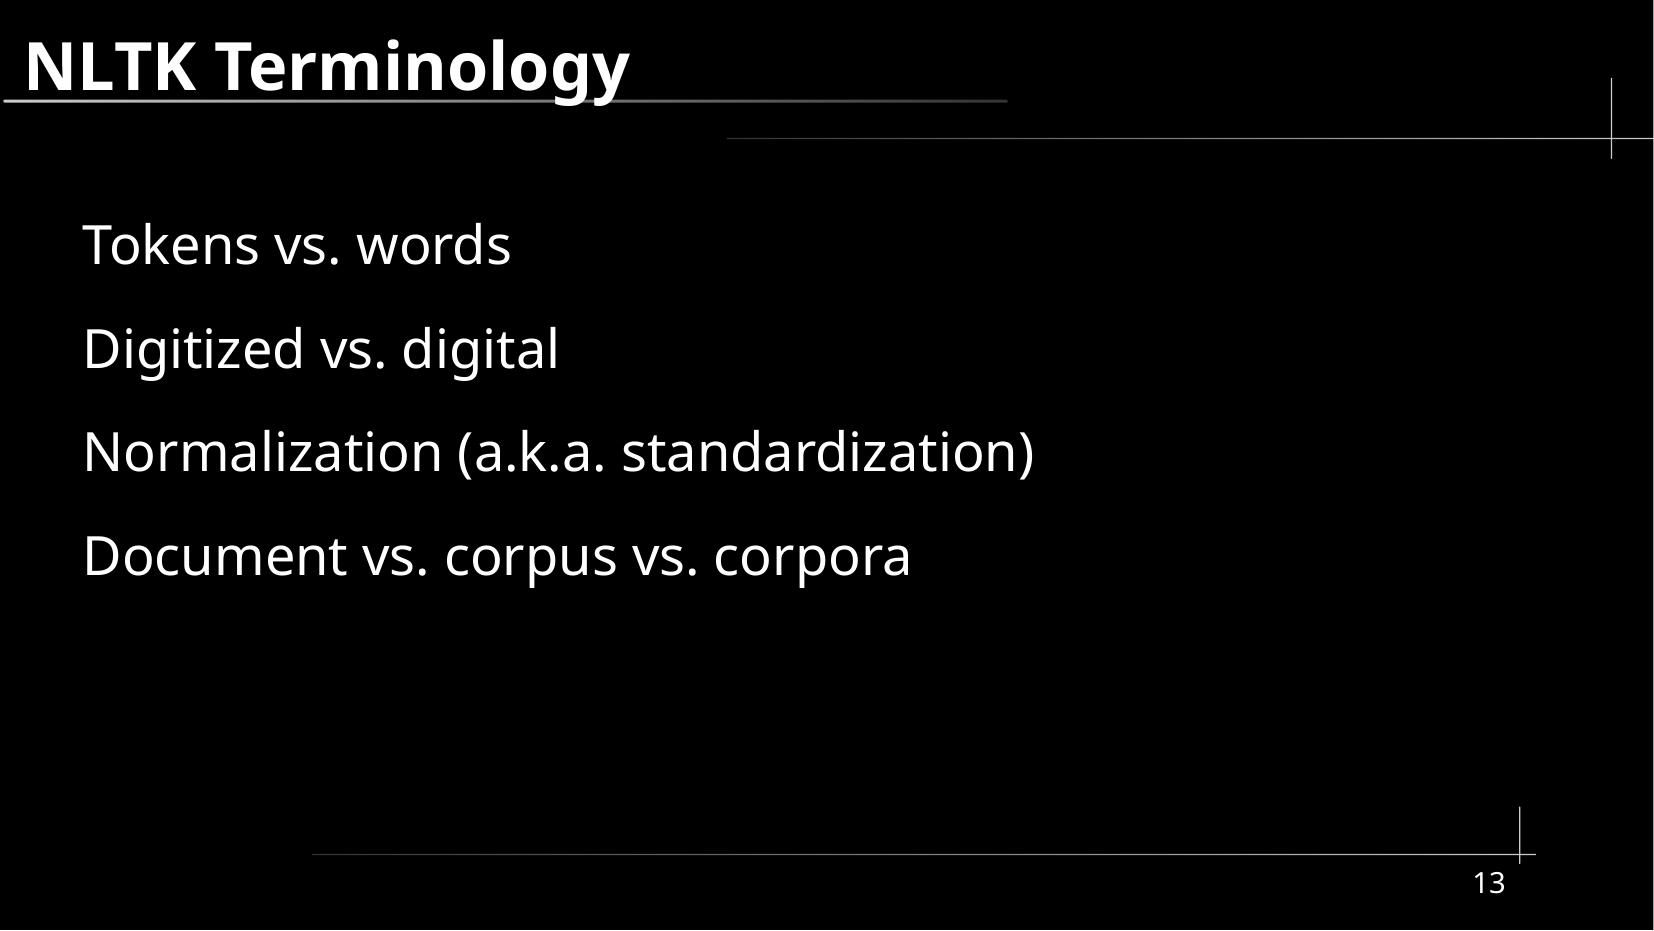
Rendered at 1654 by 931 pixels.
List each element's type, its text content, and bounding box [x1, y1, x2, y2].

title NLTK Terminology [23, 11, 1589, 119]
list Tokens vs. words Digitized vs. digital Normalization (a.k.a. standardization) Document vs. corpus vs. corpora [82, 206, 1571, 827]
